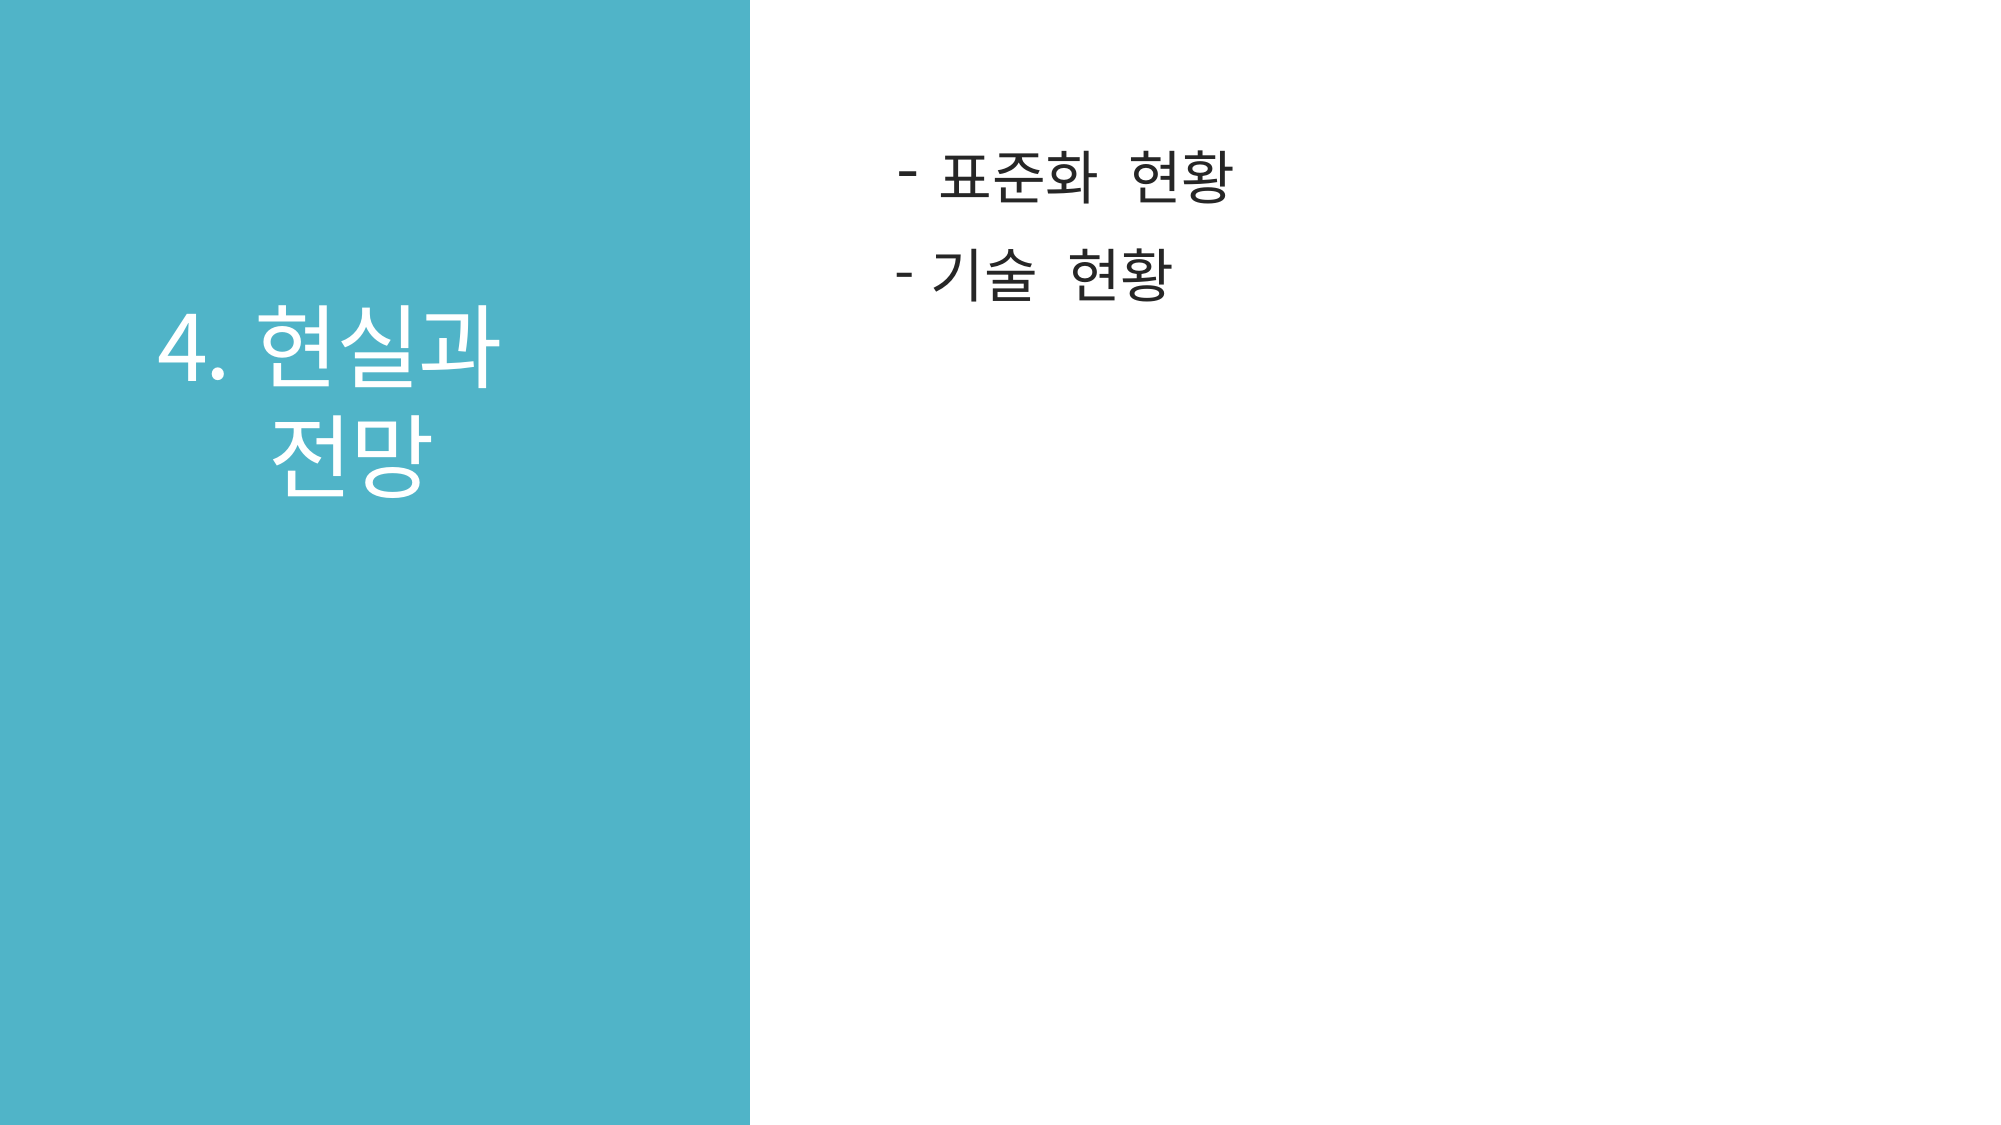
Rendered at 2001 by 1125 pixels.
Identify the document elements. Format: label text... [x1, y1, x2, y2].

title 4. 현실과 전망 [74, 130, 630, 738]
list - 표준화 현황 - 기술 현황 [863, 125, 1864, 875]
